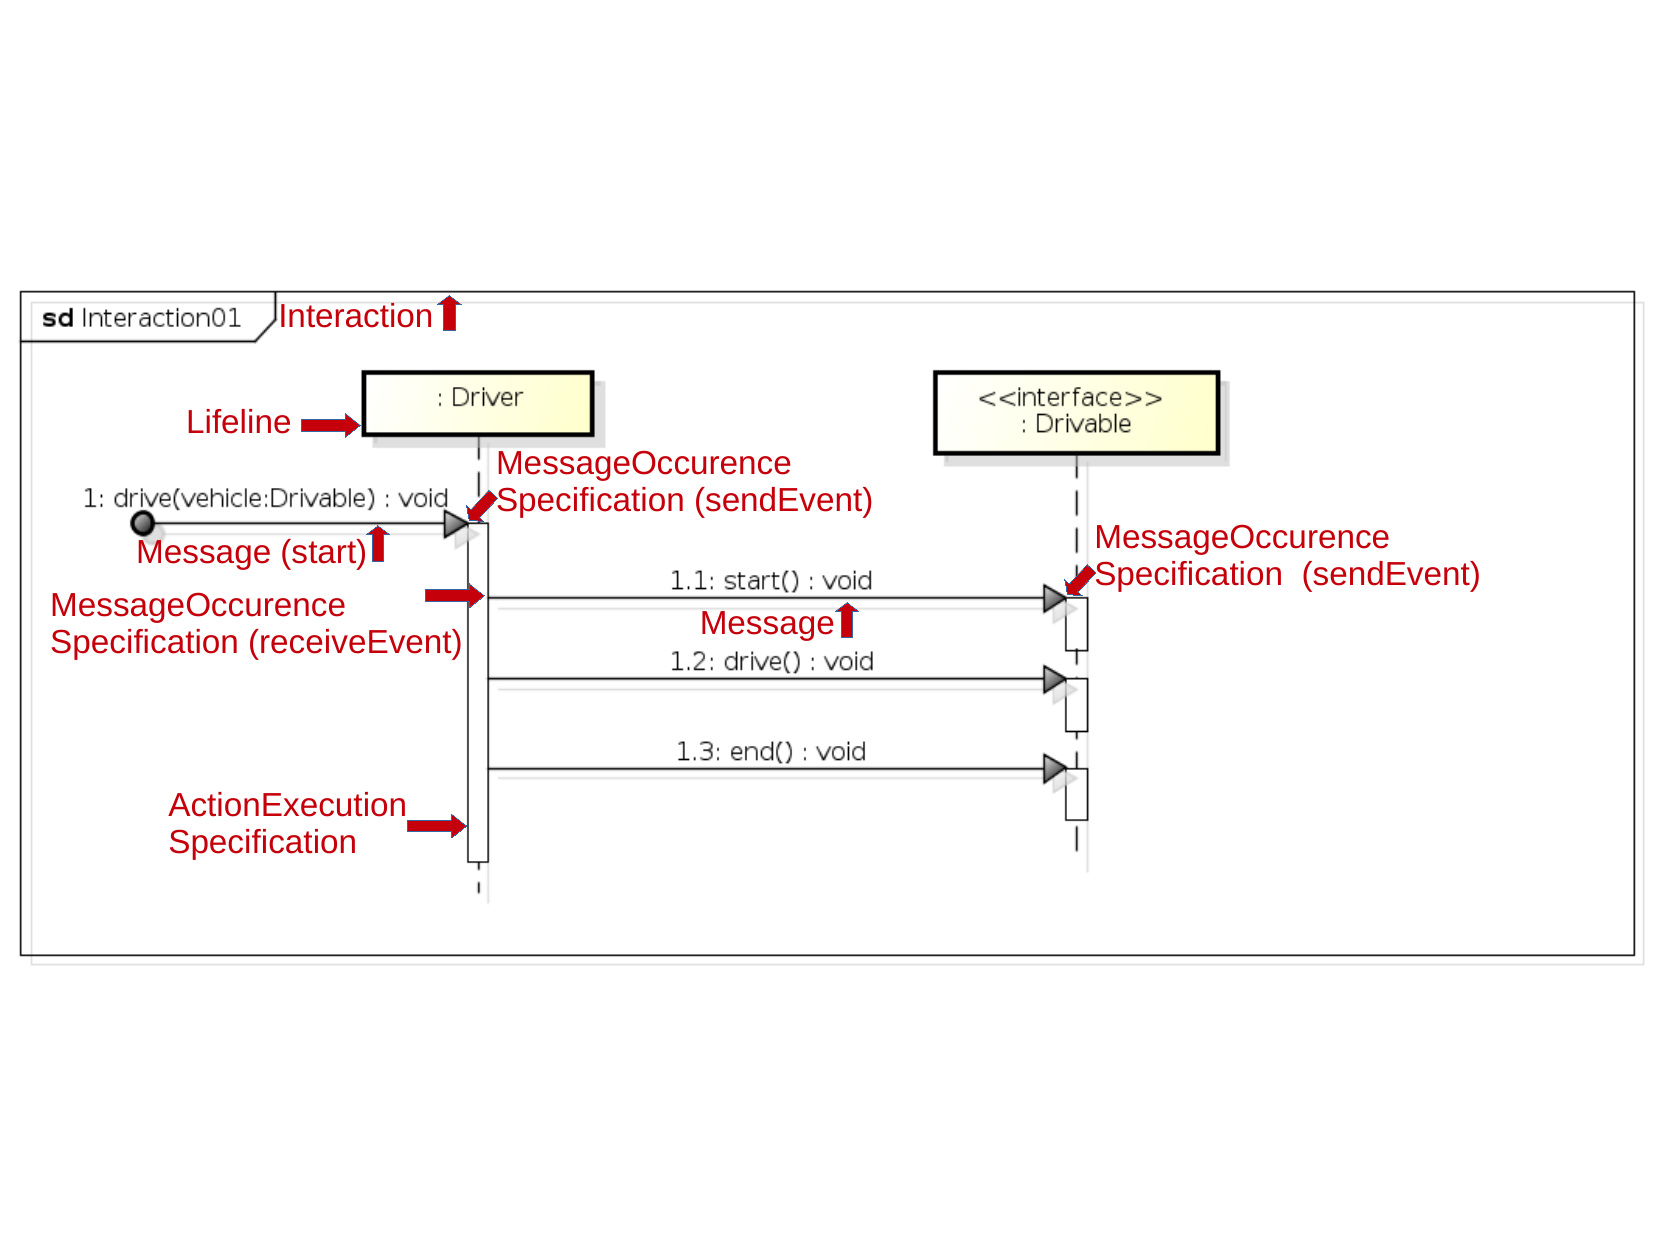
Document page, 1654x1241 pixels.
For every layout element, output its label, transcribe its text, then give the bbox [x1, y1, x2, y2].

text_box [835, 602, 859, 638]
text_box [1064, 564, 1096, 596]
text_box MessageOccurence Specification (sendEvent) [481, 437, 889, 527]
text_box Message [685, 597, 850, 650]
picture [0, 271, 1654, 975]
text_box Lifeline [171, 396, 307, 449]
text_box MessageOccurence Specification (receiveEvent) [35, 578, 479, 669]
text_box [423, 814, 467, 838]
text_box Interaction [263, 290, 449, 343]
text_box [479, 591, 485, 600]
text_box Message (start) [121, 526, 383, 578]
text_box ActionExecution Specification [153, 779, 423, 870]
text_box [366, 525, 390, 562]
text_box MessageOccurence Specification (sendEvent) [1079, 511, 1497, 602]
text_box [466, 490, 498, 522]
text_box [437, 295, 462, 331]
text_box [307, 413, 361, 438]
